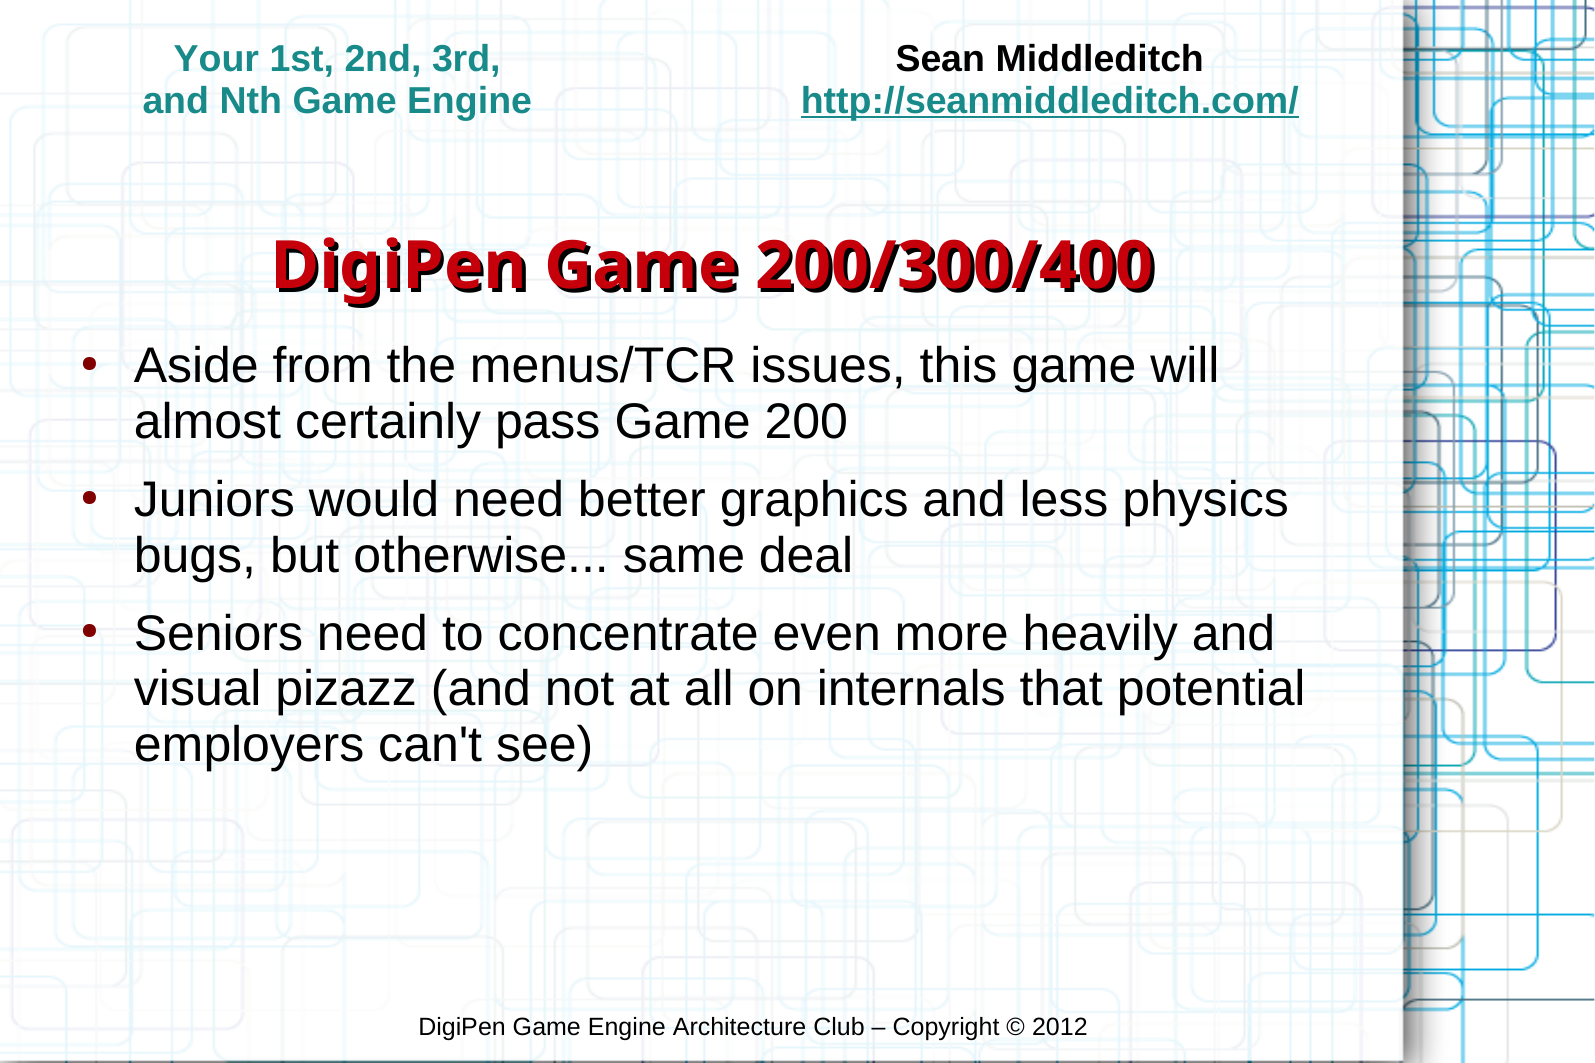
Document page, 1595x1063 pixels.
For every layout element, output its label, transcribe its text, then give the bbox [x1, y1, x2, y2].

list Your 1st, 2nd, 3rd, and Nth Game Engine [75, 37, 601, 151]
picture [0, 0, 1595, 1063]
title DigiPen Game 200/300/400 [75, 225, 1351, 301]
list Sean Middleditch http://seanmiddleditch.com/ [787, 37, 1313, 151]
list DigiPen Game Engine Architecture Club – Copyright © 2012 [75, 1012, 1363, 1051]
list Aside from the menus/TCR issues, this game will almost certainly pass Game 200 Juniors would need better graphics and less physics bugs, but otherwise... same deal Seniors need to concentrate even more heavily and visual pizazz (and not at all on internals that potential employers can't see) [63, 337, 1351, 976]
